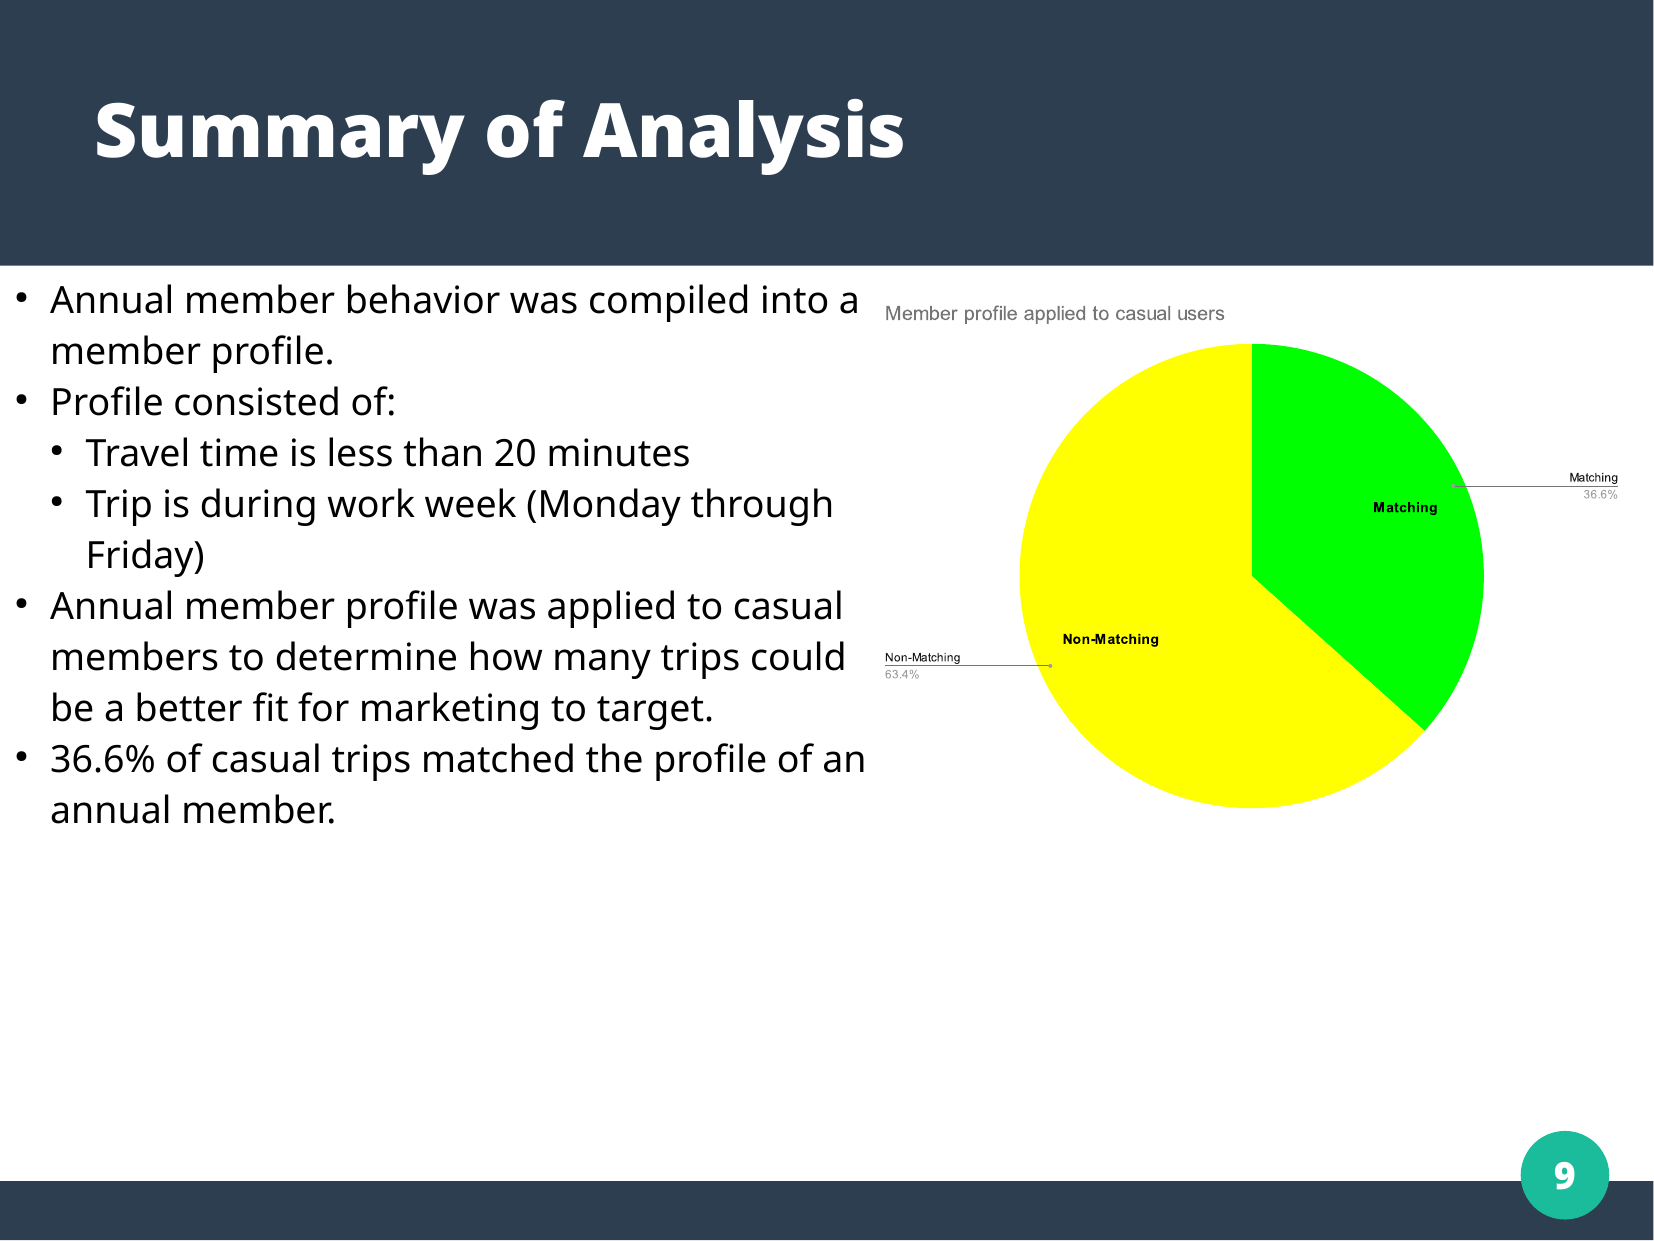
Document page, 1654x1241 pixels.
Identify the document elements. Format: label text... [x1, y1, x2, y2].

title Summary of Analysis [59, 49, 1595, 207]
text_box Annual member behavior was compiled into a member profile. Profile consisted of: Travel time is less than 20 minutes Trip is during work week (Monday through Friday) Annual member profile was applied to casual members to determine how many trips could be a better fit for marketing to target. 36.6% of casual trips matched the profile of an annual member. [0, 265, 886, 749]
picture [856, 272, 1648, 837]
